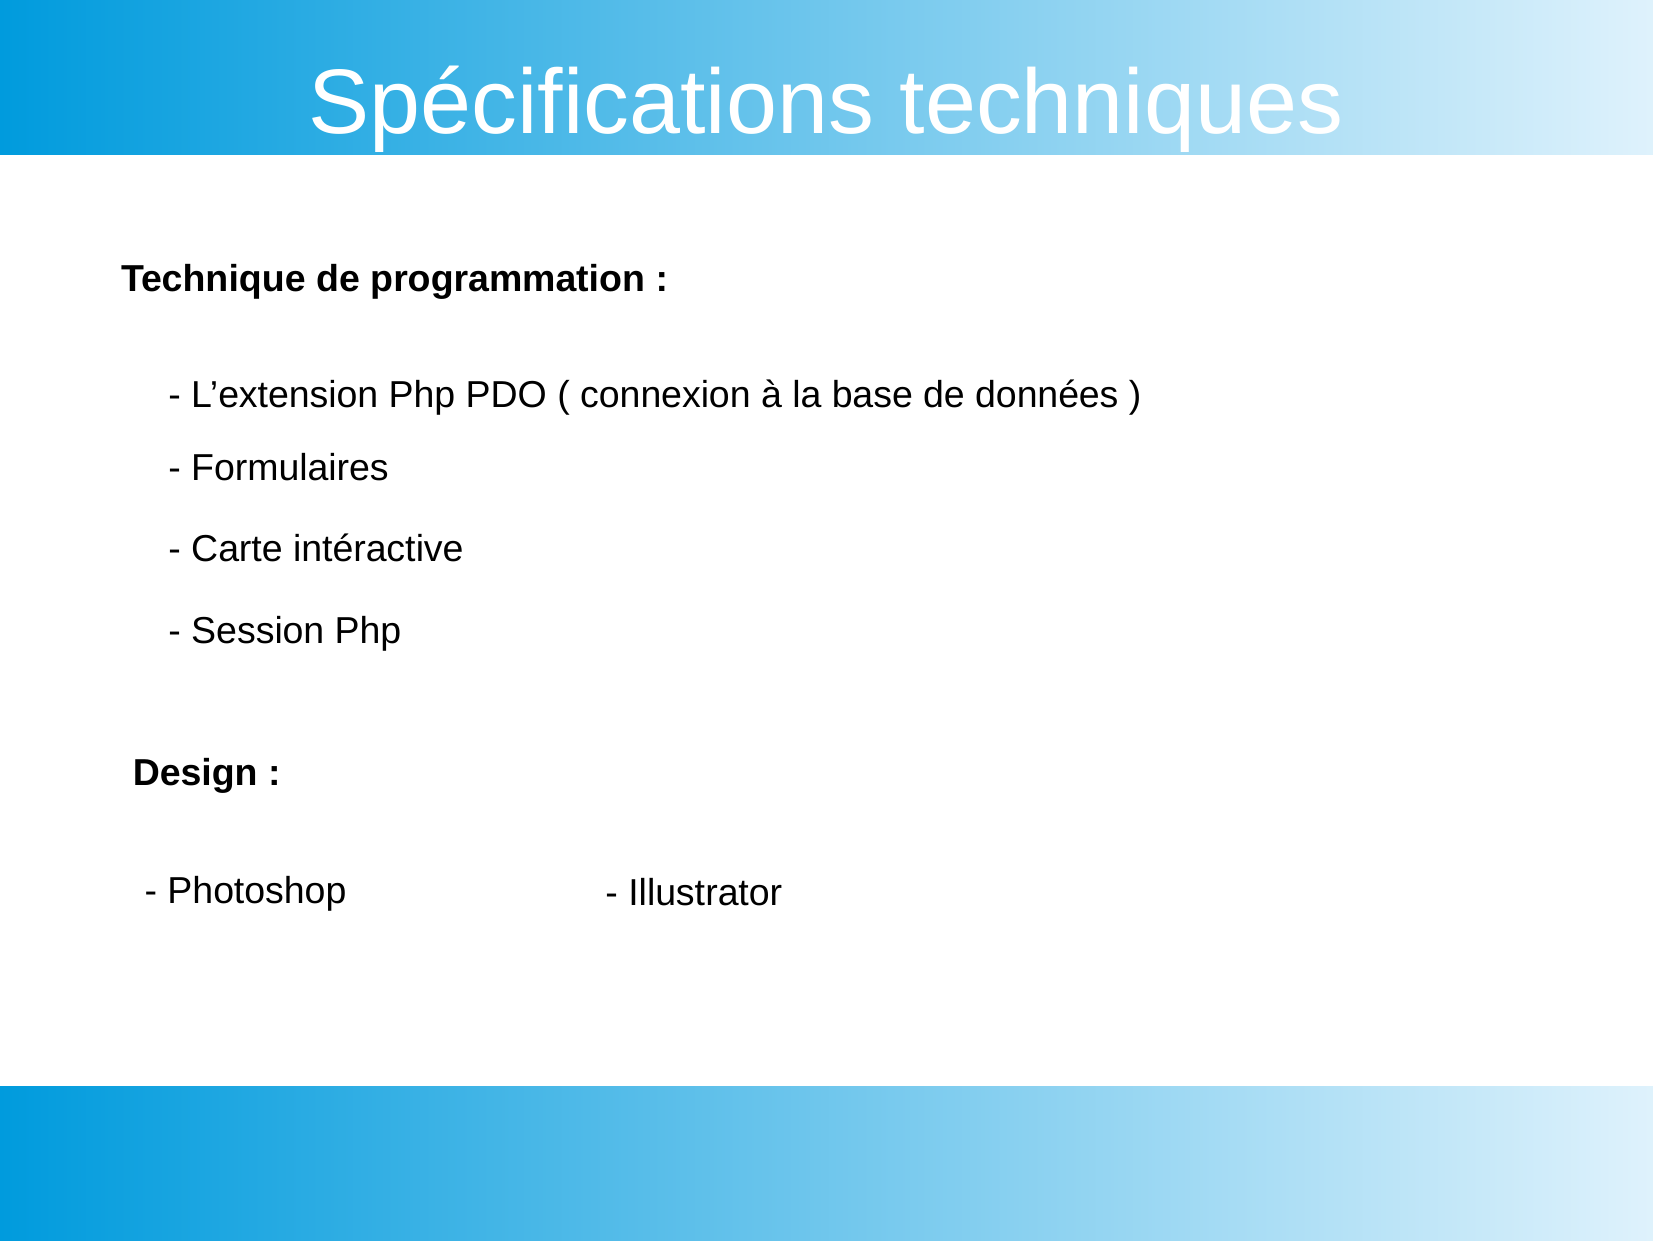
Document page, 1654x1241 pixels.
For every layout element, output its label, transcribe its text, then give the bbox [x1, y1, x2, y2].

text_box - Illustrator [590, 864, 1170, 922]
text_box - Session Php [153, 602, 1052, 660]
text_box - Photoshop [129, 862, 815, 920]
text_box - L’extension Php PDO ( connexion à la base de données ) [153, 366, 1193, 465]
title Spécifications techniques [82, 49, 1571, 155]
text_box Design : [118, 744, 815, 801]
text_box Technique de programmation : [106, 250, 1158, 308]
text_box - Carte intéractive [153, 519, 1146, 577]
text_box - Formulaires [153, 439, 1146, 497]
